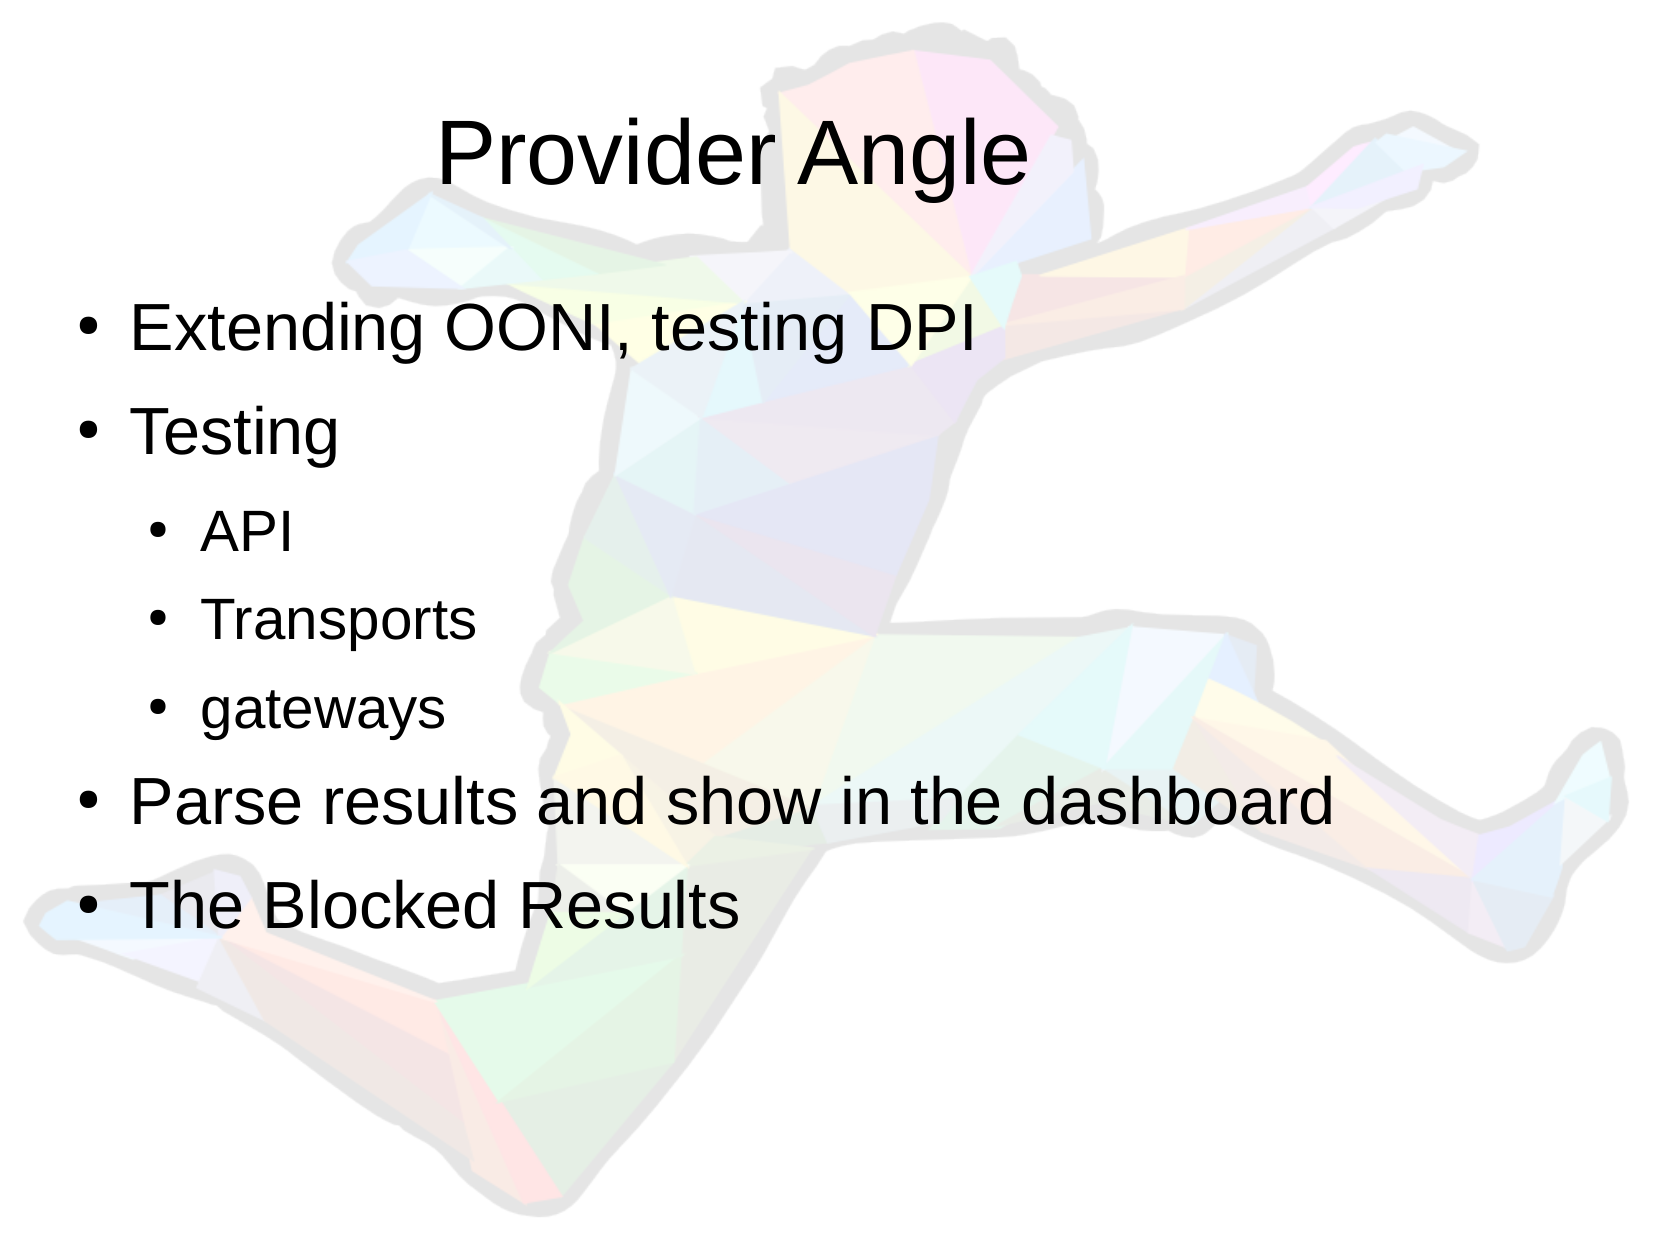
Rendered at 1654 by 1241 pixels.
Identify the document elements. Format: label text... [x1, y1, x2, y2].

list Extending OONI, testing DPI Testing API Transports gateways Parse results and show in the dashboard The Blocked Results [58, 290, 1477, 1109]
title Provider Angle [58, 49, 1477, 257]
